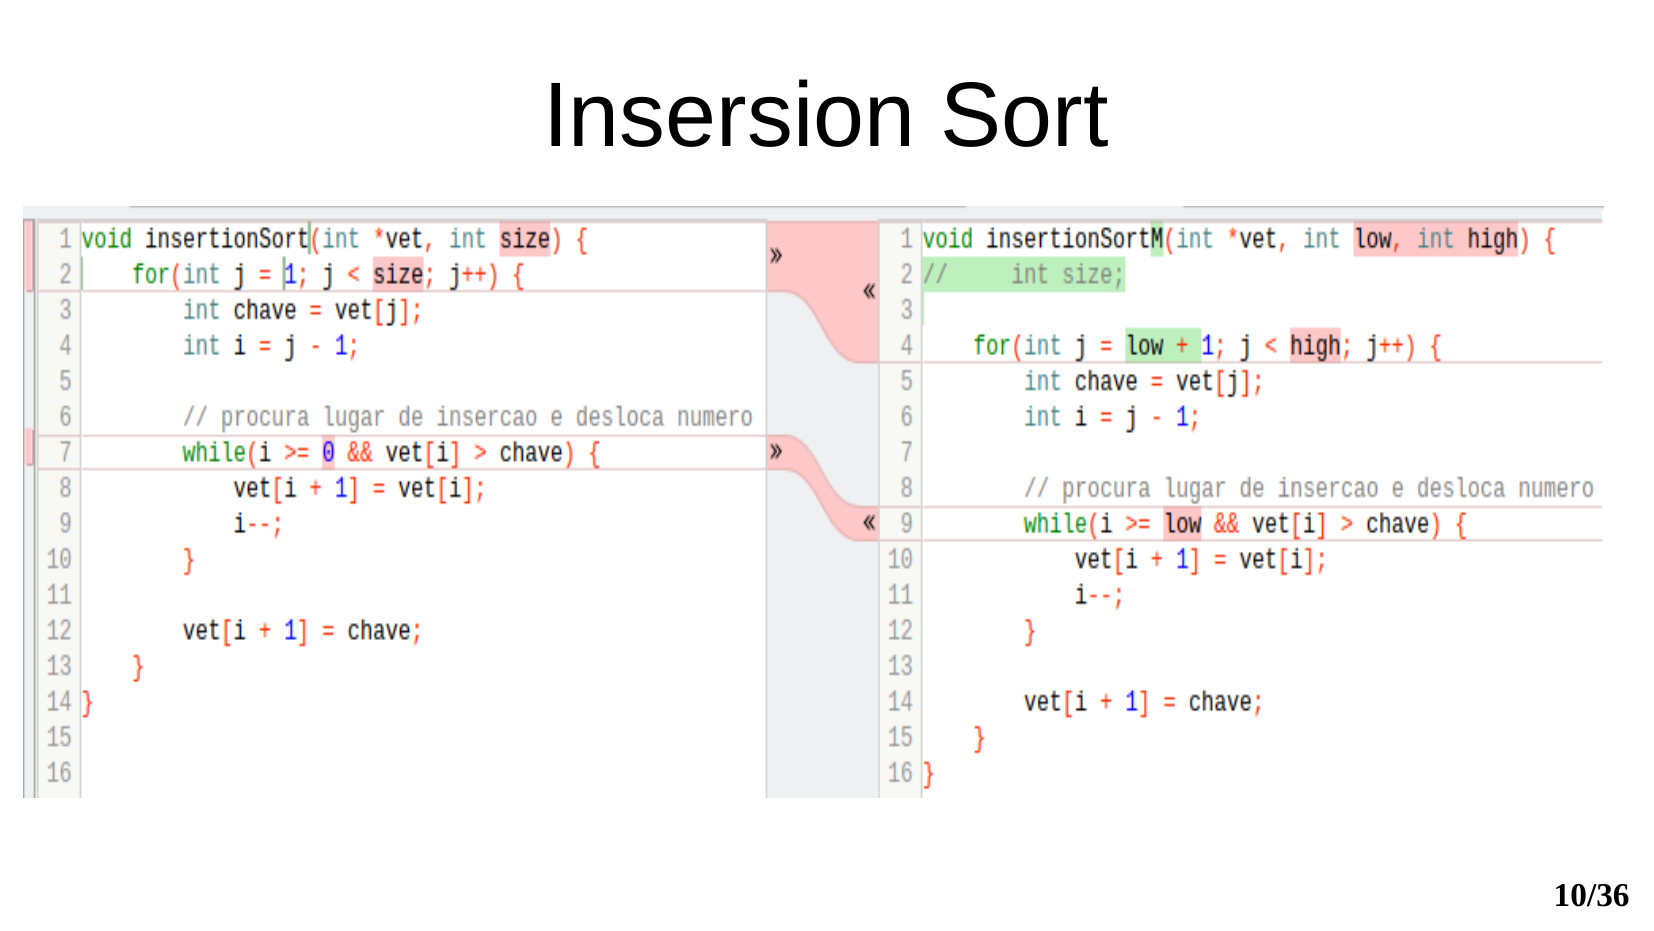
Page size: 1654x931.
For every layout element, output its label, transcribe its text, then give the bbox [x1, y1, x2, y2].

title Insersion Sort [82, 37, 1571, 193]
picture [23, 206, 1604, 798]
